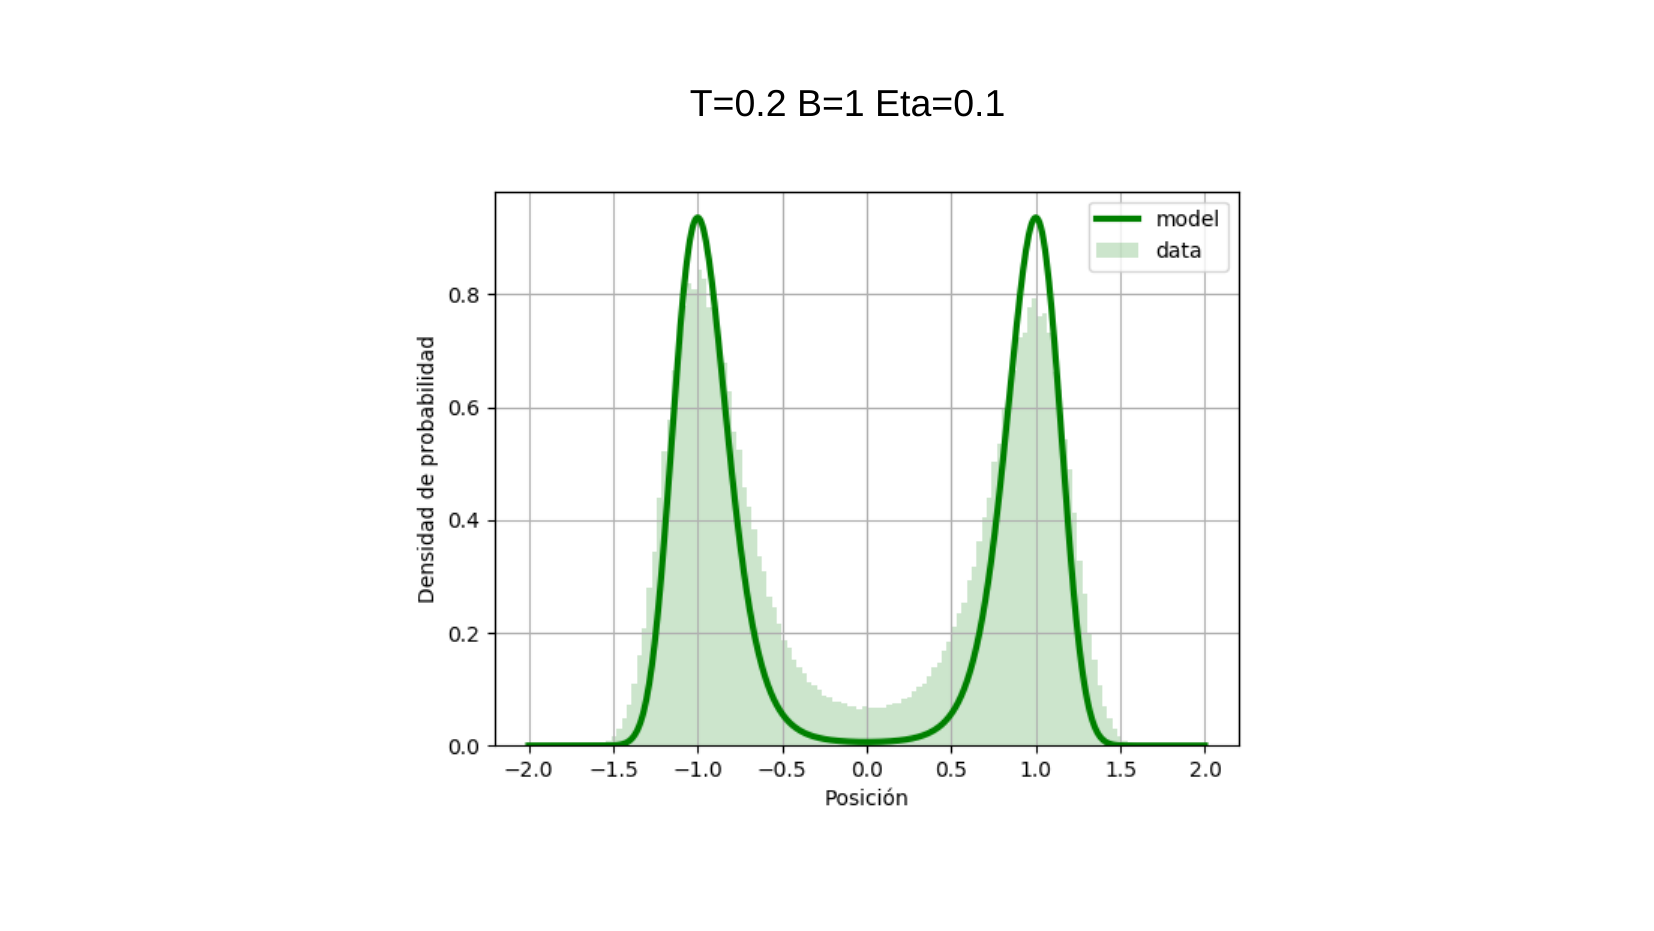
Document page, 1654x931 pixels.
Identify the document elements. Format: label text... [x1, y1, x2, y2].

text_box T=0.2 B=1 Eta=0.1 [675, 75, 1063, 132]
picture [375, 105, 1335, 826]
